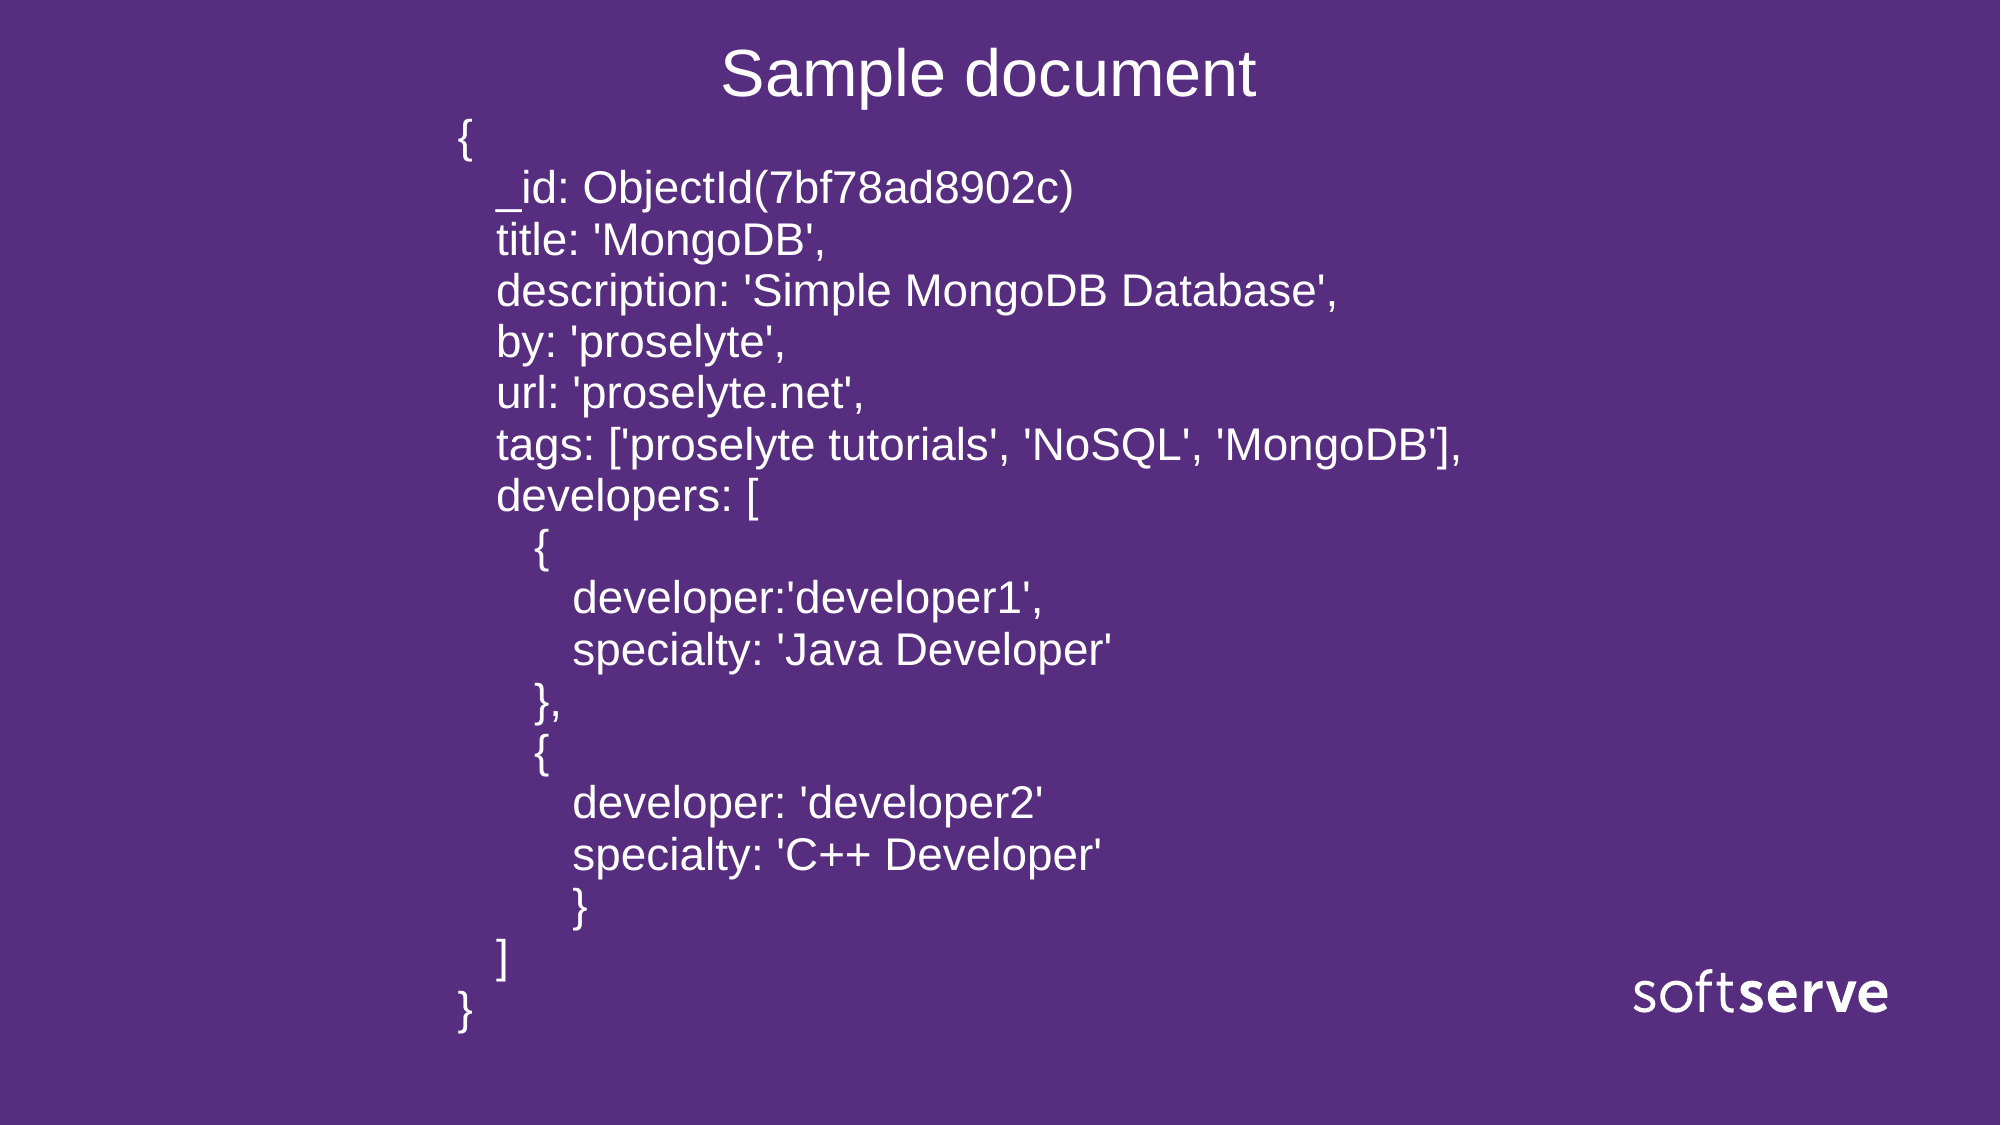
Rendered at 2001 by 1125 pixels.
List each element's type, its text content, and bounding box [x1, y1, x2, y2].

text_box Sample document { _id: ObjectId(7bf78ad8902c) title: 'MongoDB', description: 'Simple MongoDB Database', by: 'proselyte', url: 'proselyte.net', tags: ['proselyte tutorials', 'NoSQL', 'MongoDB'], developers: [ { developer:'developer1', specialty: 'Java Developer' }, { developer: 'developer2' specialty: 'C++ Developer' } ] } [442, 28, 1536, 1093]
